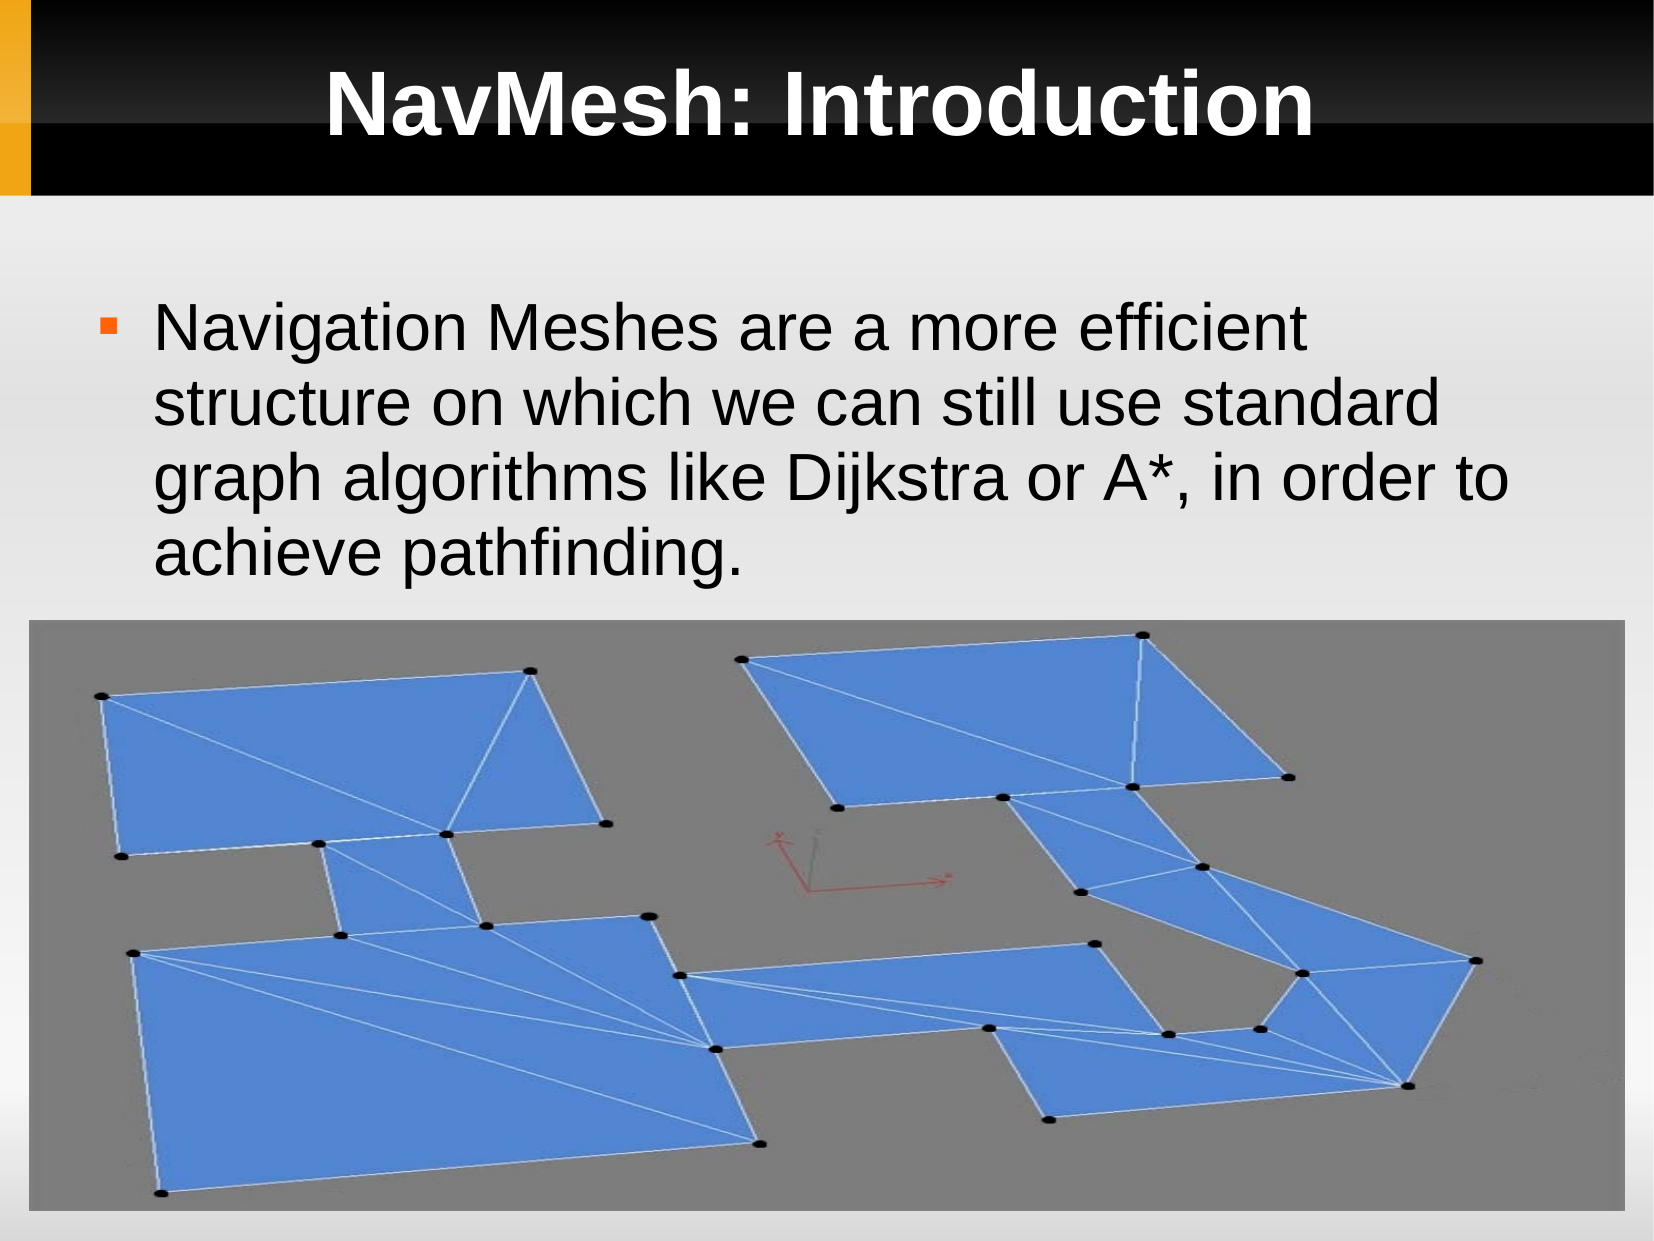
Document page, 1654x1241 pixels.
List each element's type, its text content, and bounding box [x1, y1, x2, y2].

picture [0, 0, 1654, 1241]
title NavMesh: Introduction [76, 0, 1565, 208]
list Navigation Meshes are a more efficient structure on which we can still use standard graph algorithms like Dijkstra or A*, in order to achieve pathfinding. [82, 290, 1571, 620]
